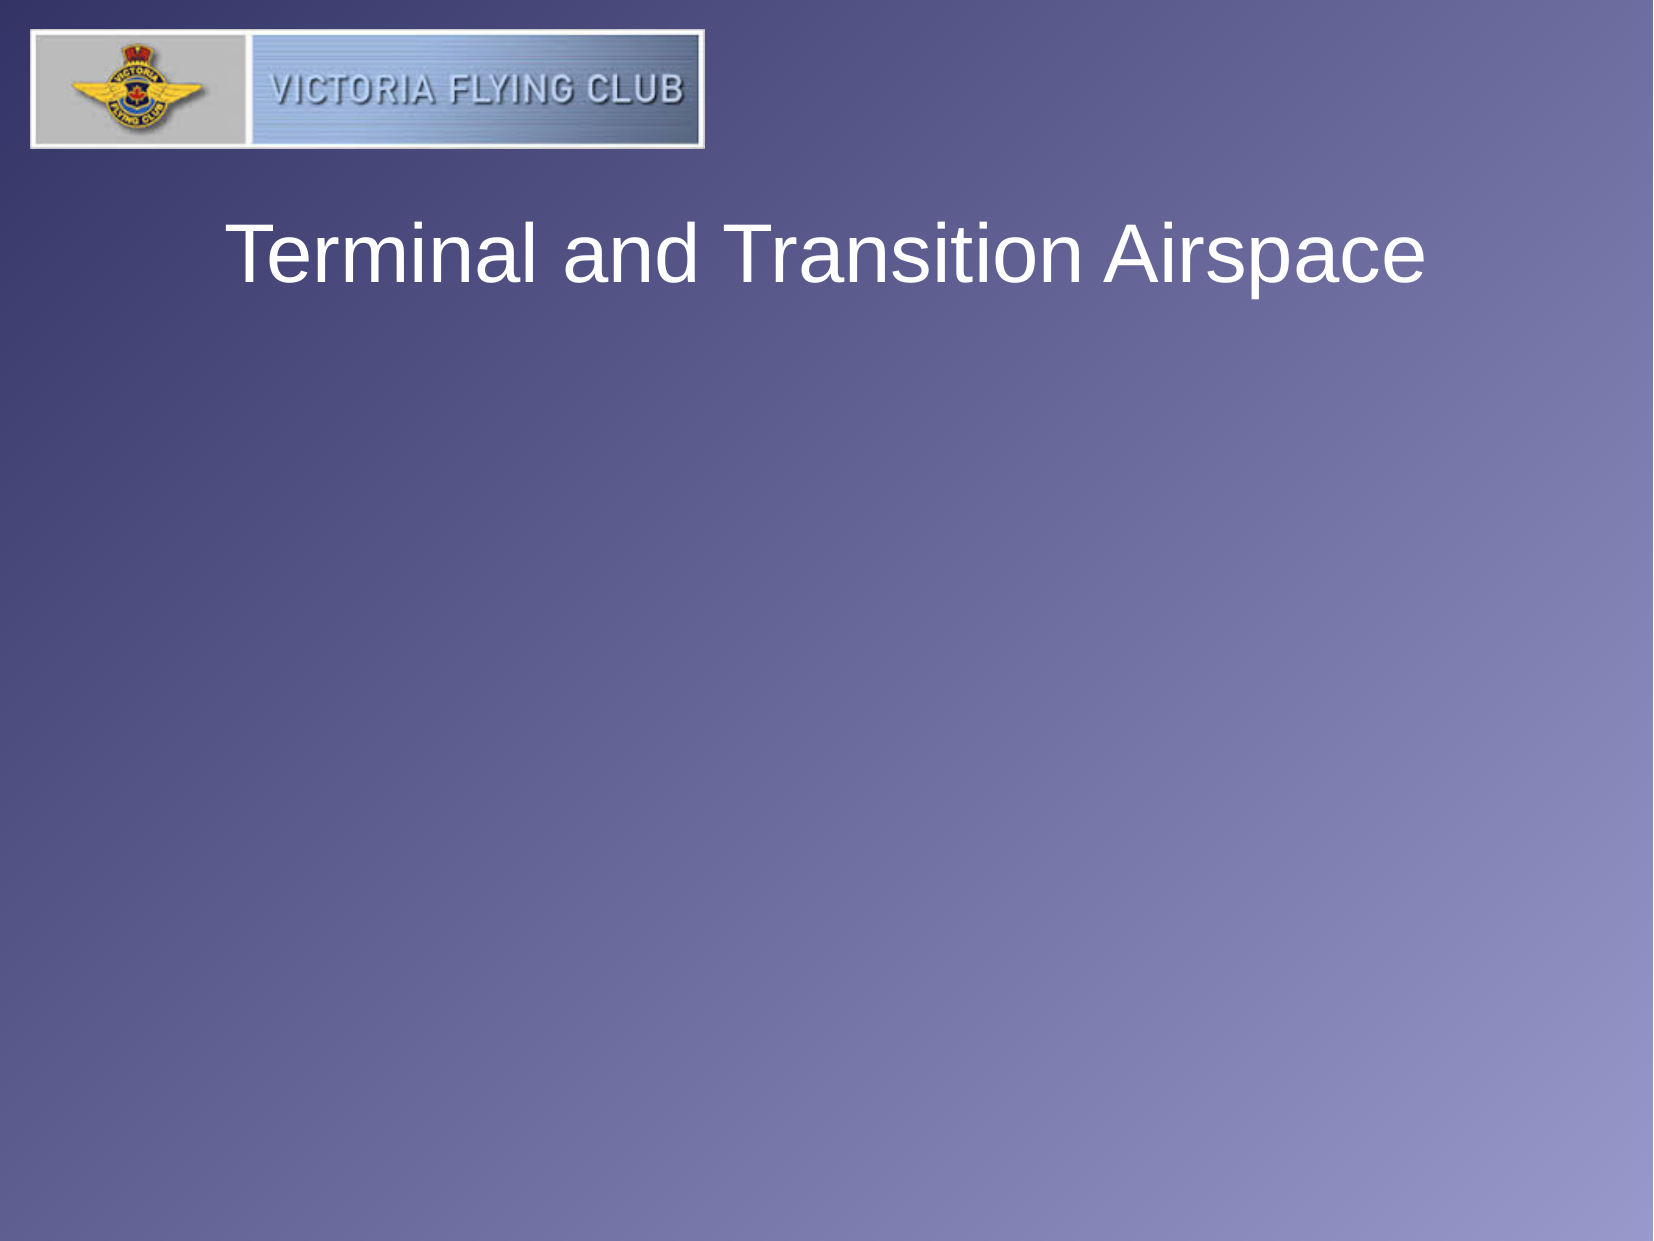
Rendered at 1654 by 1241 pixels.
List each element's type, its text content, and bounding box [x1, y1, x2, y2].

title Terminal and Transition Airspace [82, 150, 1571, 358]
picture [30, 29, 705, 149]
